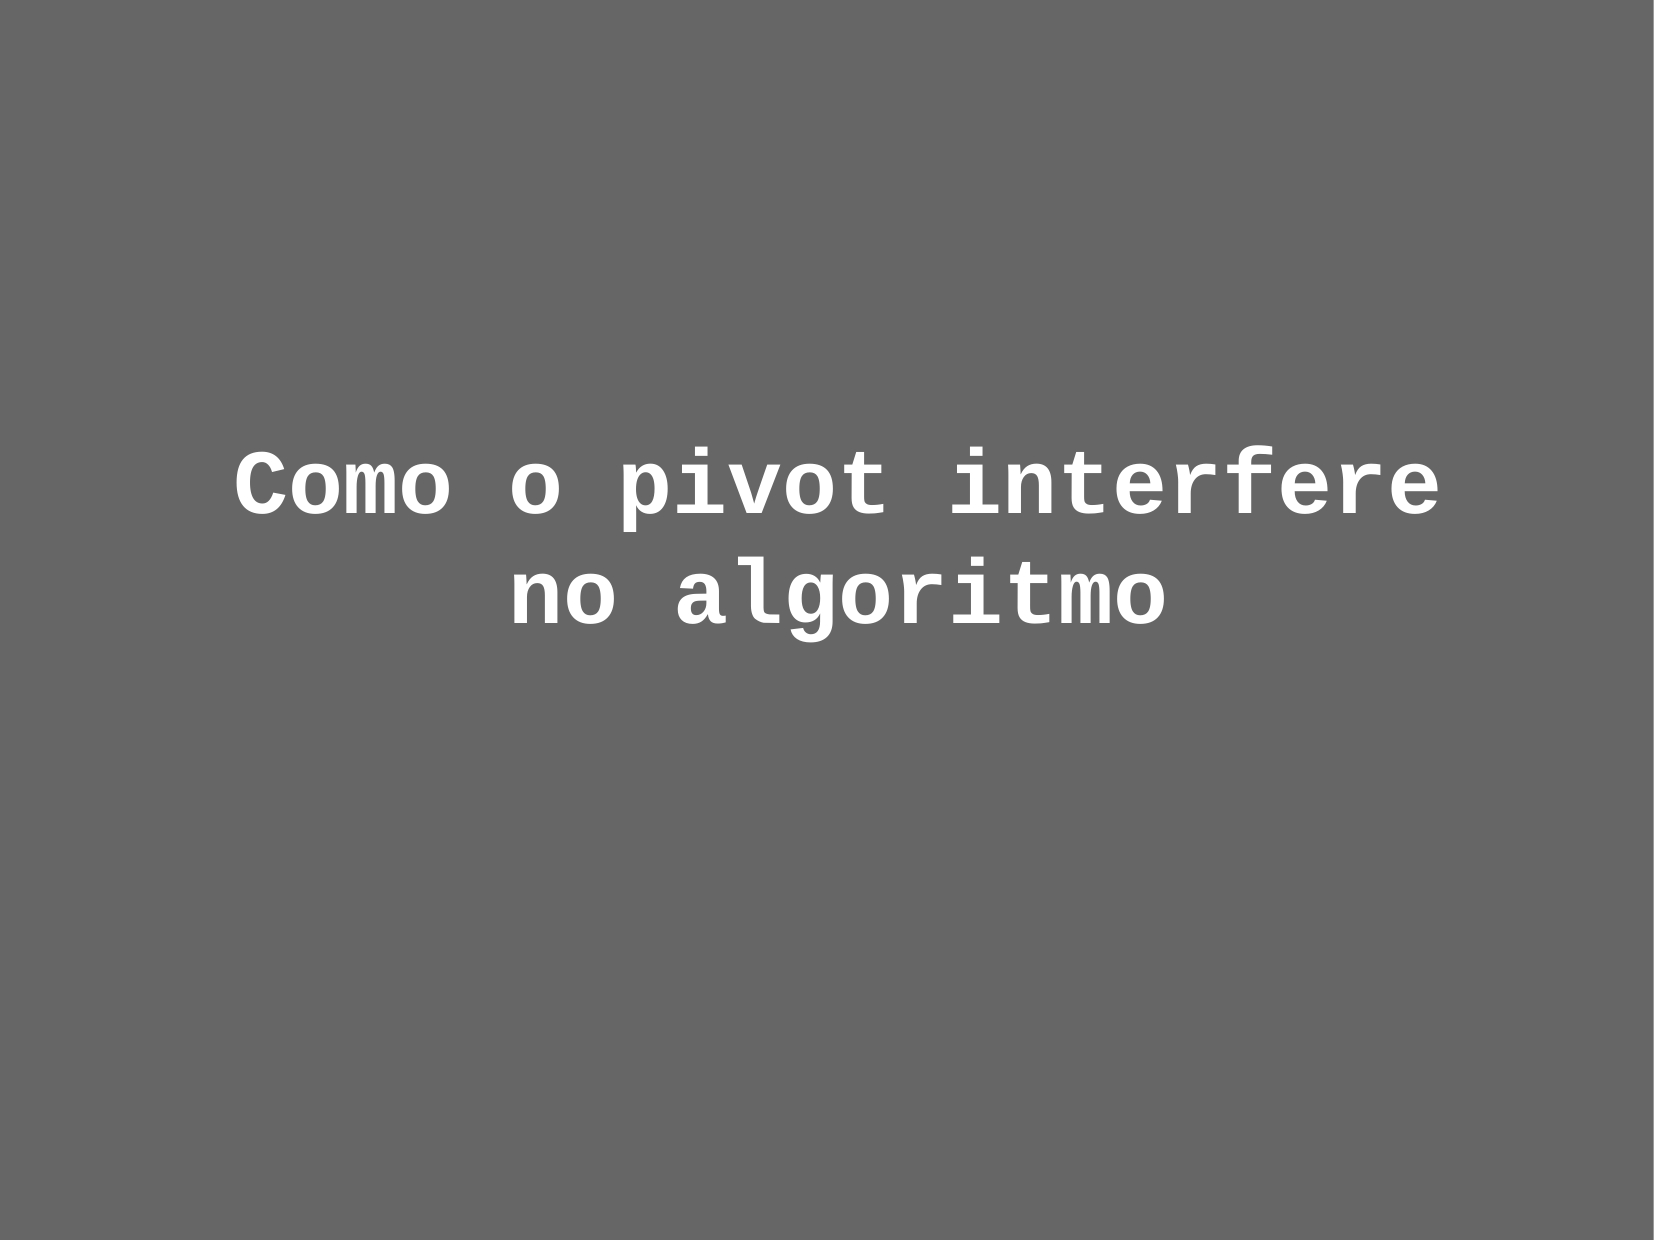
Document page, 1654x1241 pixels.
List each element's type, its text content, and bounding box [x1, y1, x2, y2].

text_box Como o pivot interfere no algoritmo [94, 422, 1583, 643]
